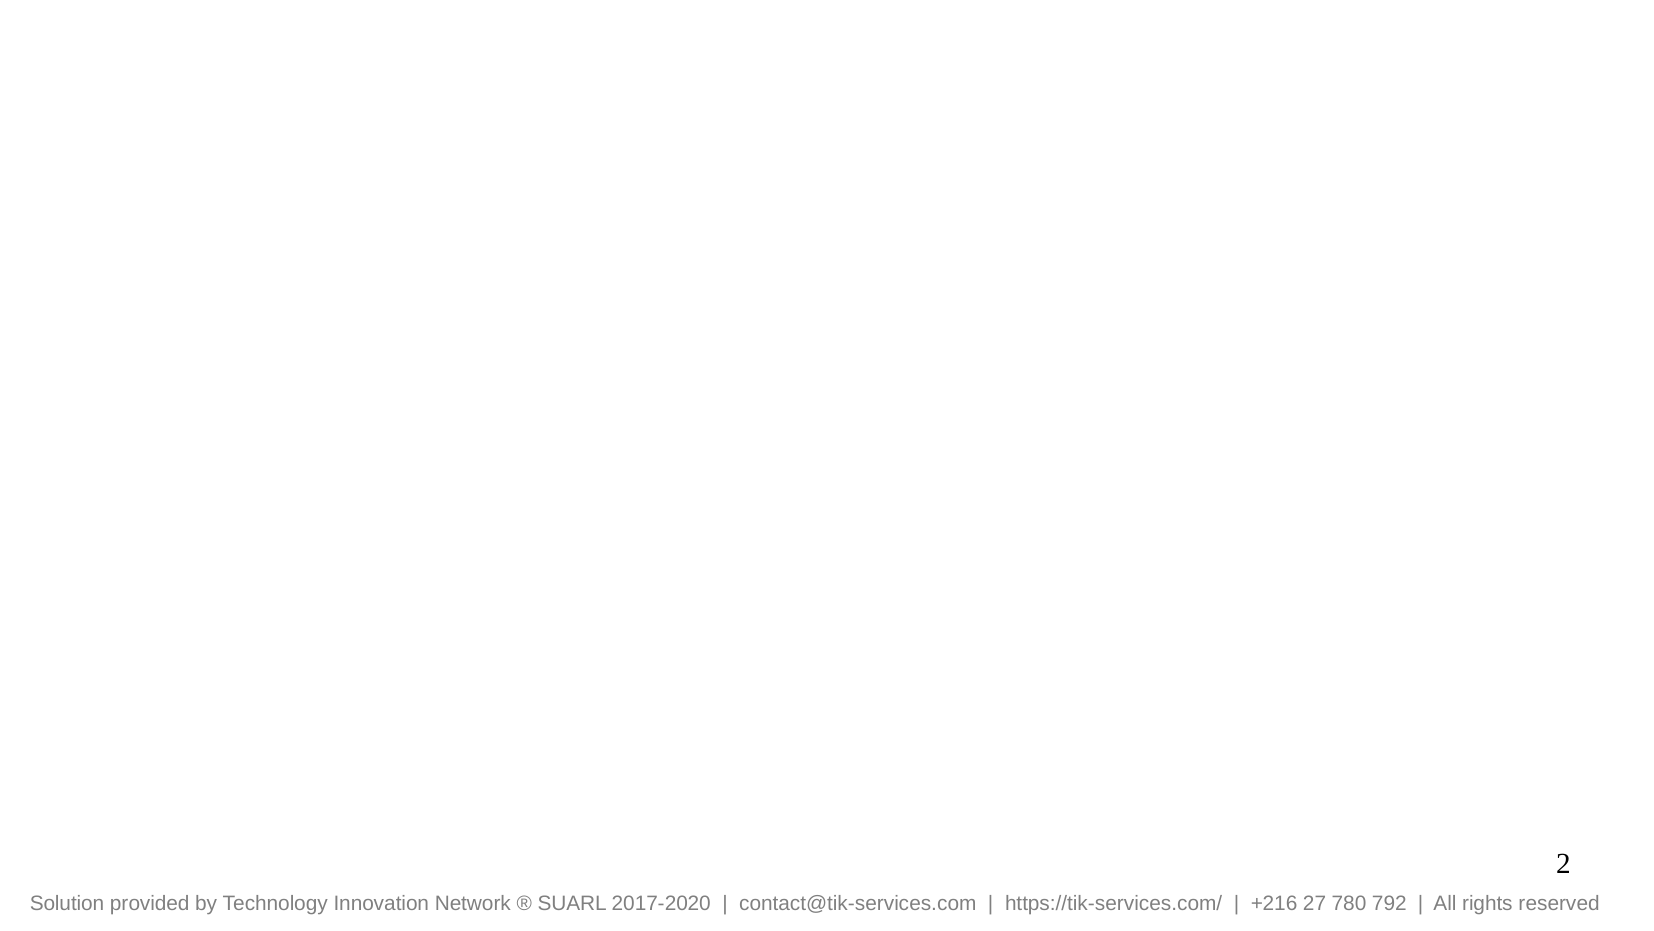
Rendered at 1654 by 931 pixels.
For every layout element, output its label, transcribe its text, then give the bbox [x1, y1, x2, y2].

text_box Solution provided by Technology Innovation Network ® SUARL 2017-2020 | contact@tik-services.com | https://tik-services.com/ | +216 27 780 792 | All rights reserved [15, 884, 1636, 923]
